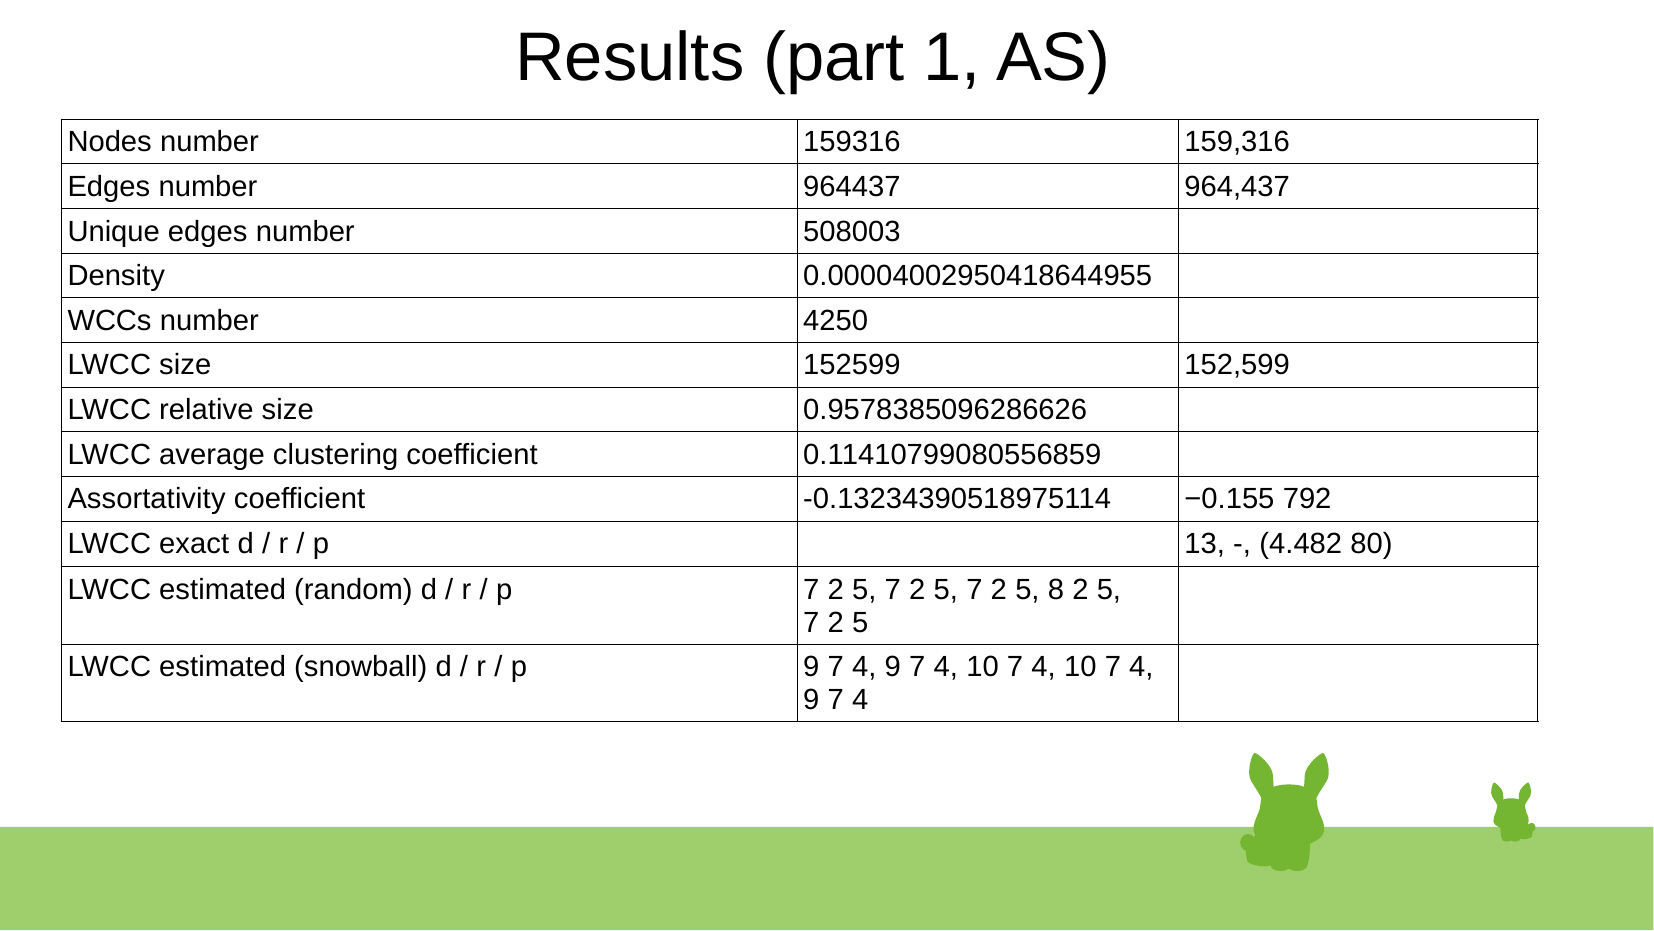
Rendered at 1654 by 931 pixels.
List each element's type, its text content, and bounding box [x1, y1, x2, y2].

table_cell 964,437 [1179, 164, 1537, 208]
table_cell 152599 [798, 343, 1178, 387]
table_cell LWCC average clustering coefficient [62, 432, 797, 476]
table_cell [1179, 298, 1537, 342]
table_cell 0.11410799080556859 [798, 432, 1178, 476]
table_cell 4250 [798, 298, 1178, 342]
table_header Nodes number [62, 120, 797, 163]
table_cell 964437 [798, 164, 1178, 208]
table_cell 0.9578385096286626 [798, 388, 1178, 431]
table_cell WCCs number [62, 298, 797, 342]
table_cell Unique edges number [62, 209, 797, 253]
table_cell Edges number [62, 164, 797, 208]
table_cell Assortativity coefficient [62, 477, 797, 521]
table_cell LWCC relative size [62, 388, 797, 431]
table_cell [1179, 567, 1537, 644]
table_cell [1179, 432, 1537, 476]
table_cell −0.155 792 [1179, 477, 1537, 521]
table_header 159,316 [1179, 120, 1537, 163]
table_cell 9 7 4, 9 7 4, 10 7 4, 10 7 4, 9 7 4 [798, 645, 1178, 721]
table_cell LWCC estimated (random) d / r / p [62, 567, 797, 644]
table_cell LWCC size [62, 343, 797, 387]
table_cell 152,599 [1179, 343, 1537, 387]
table_cell [798, 522, 1178, 566]
table_cell -0.13234390518975114 [798, 477, 1178, 521]
table_cell 13, -, (4.482 80) [1179, 522, 1537, 566]
table_cell LWCC exact d / r / p [62, 522, 797, 566]
table_cell [1179, 254, 1537, 297]
table_cell 7 2 5, 7 2 5, 7 2 5, 8 2 5, 7 2 5 [798, 567, 1178, 644]
table_cell 0.00004002950418644955 [798, 254, 1178, 297]
table_cell [1179, 388, 1537, 431]
table_cell LWCC estimated (snowball) d / r / p [62, 645, 797, 721]
table_cell 508003 [798, 209, 1178, 253]
table_cell Density [62, 254, 797, 297]
table_cell [1179, 209, 1537, 253]
table_header 159316 [798, 120, 1178, 163]
table_cell [1179, 645, 1537, 721]
title Results (part 1, AS) [75, 0, 1552, 113]
